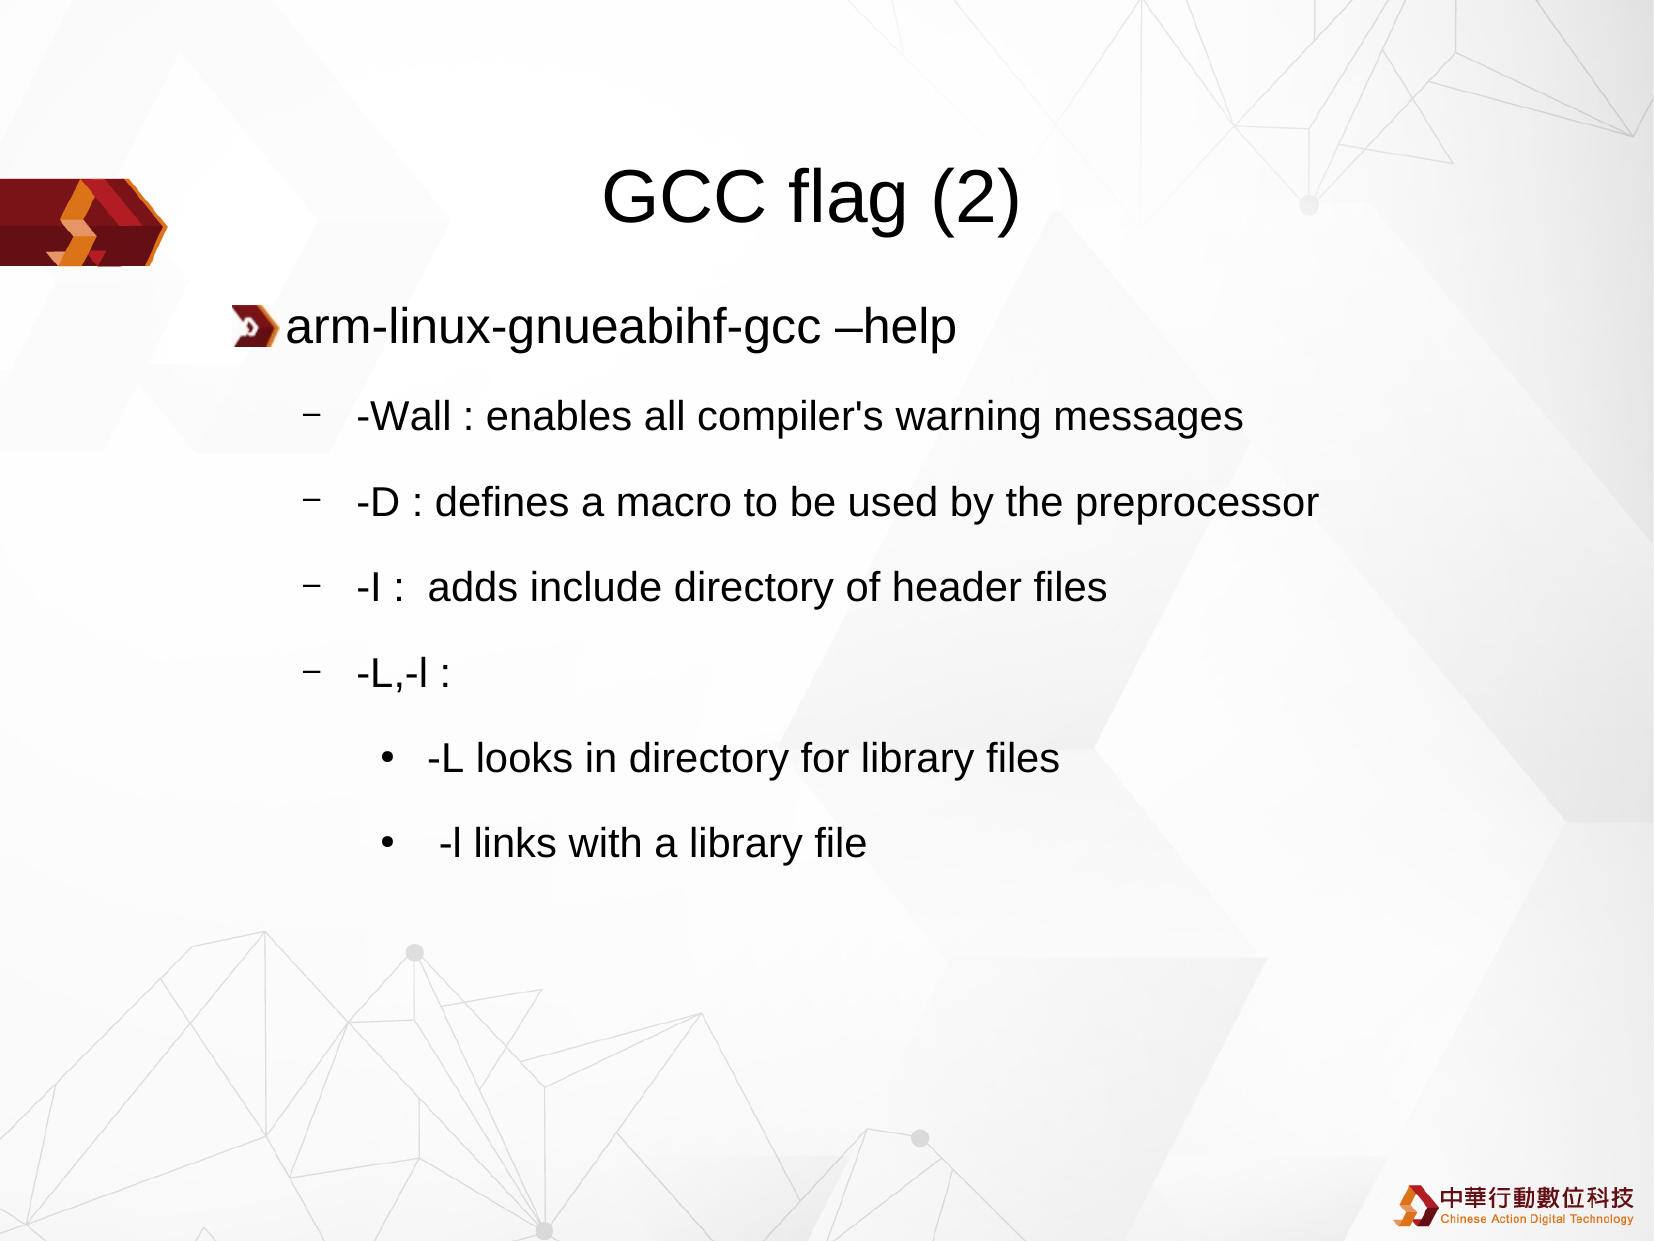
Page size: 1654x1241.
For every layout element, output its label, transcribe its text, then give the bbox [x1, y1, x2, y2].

picture [0, 0, 1654, 1241]
list arm-linux-gnueabihf-gcc –help -Wall : enables all compiler's warning messages -D : defines a macro to be used by the preprocessor -I : adds include directory of header files -L,-l : -L looks in directory for library files -l links with a library file [184, 298, 1638, 1108]
title GCC flag (2) [118, 112, 1506, 281]
